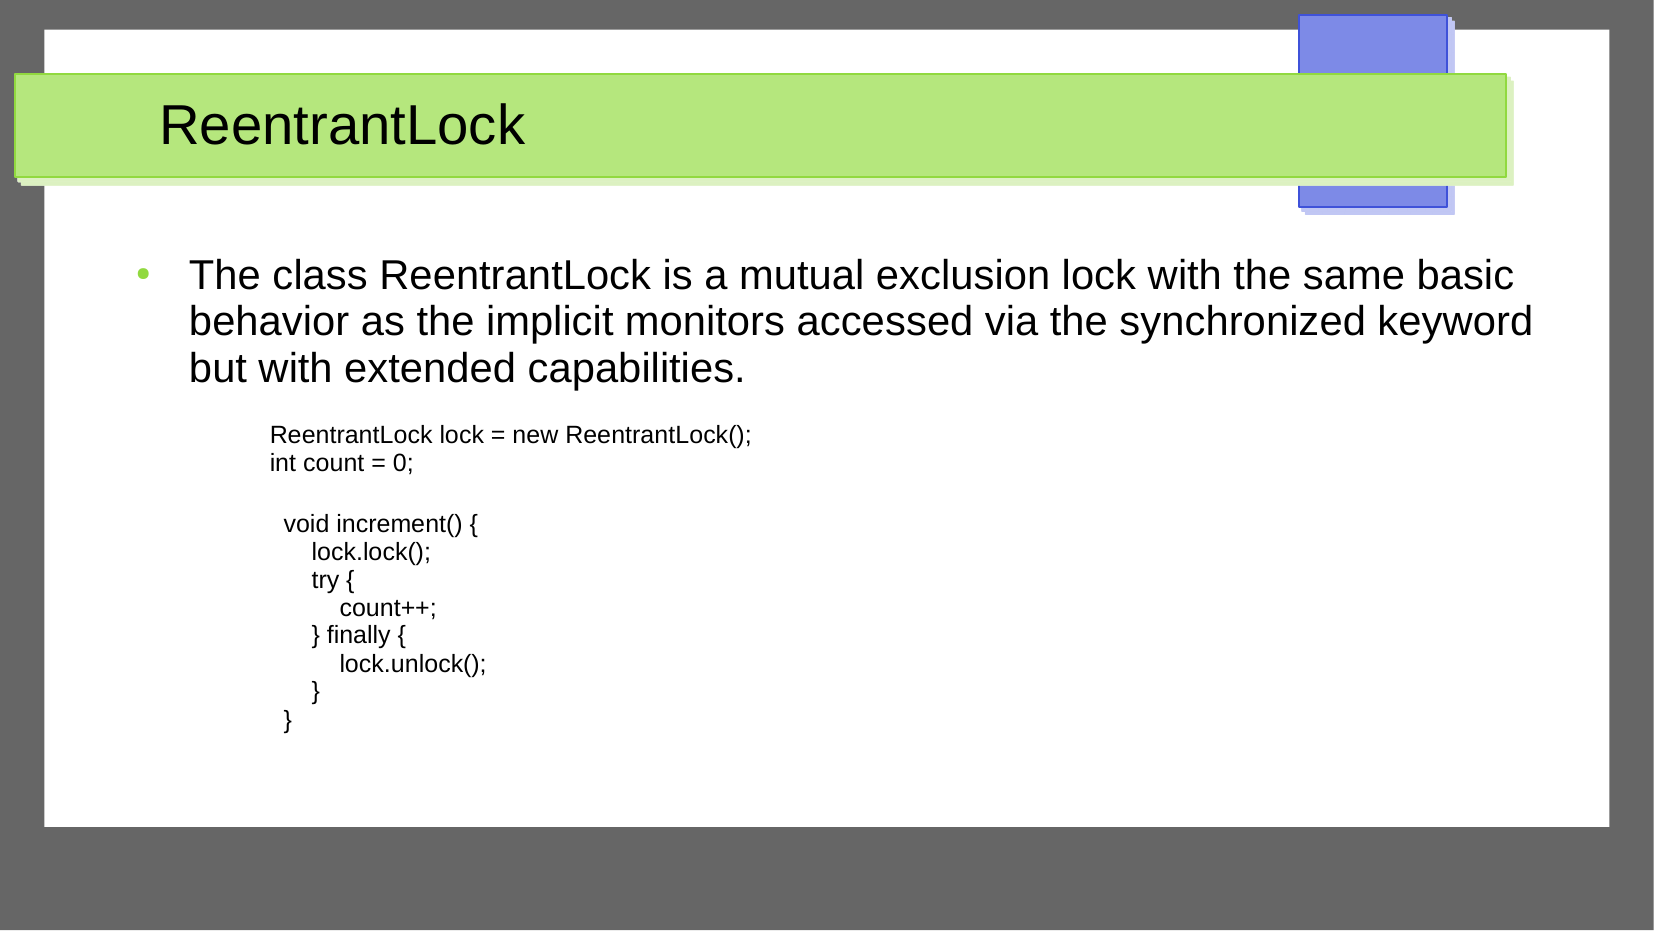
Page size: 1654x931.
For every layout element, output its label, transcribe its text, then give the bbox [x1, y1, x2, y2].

text_box void increment() { lock.lock(); try { count++; } finally { lock.unlock(); } } [268, 501, 591, 741]
list The class ReentrantLock is a mutual exclusion lock with the same basic behavior as the implicit monitors accessed via the synchronized keyword but with extended capabilities. [118, 183, 1595, 774]
text_box ReentrantLock lock = new ReentrantLock(); int count = 0; [255, 413, 768, 485]
title ReentrantLock [88, 73, 1506, 178]
